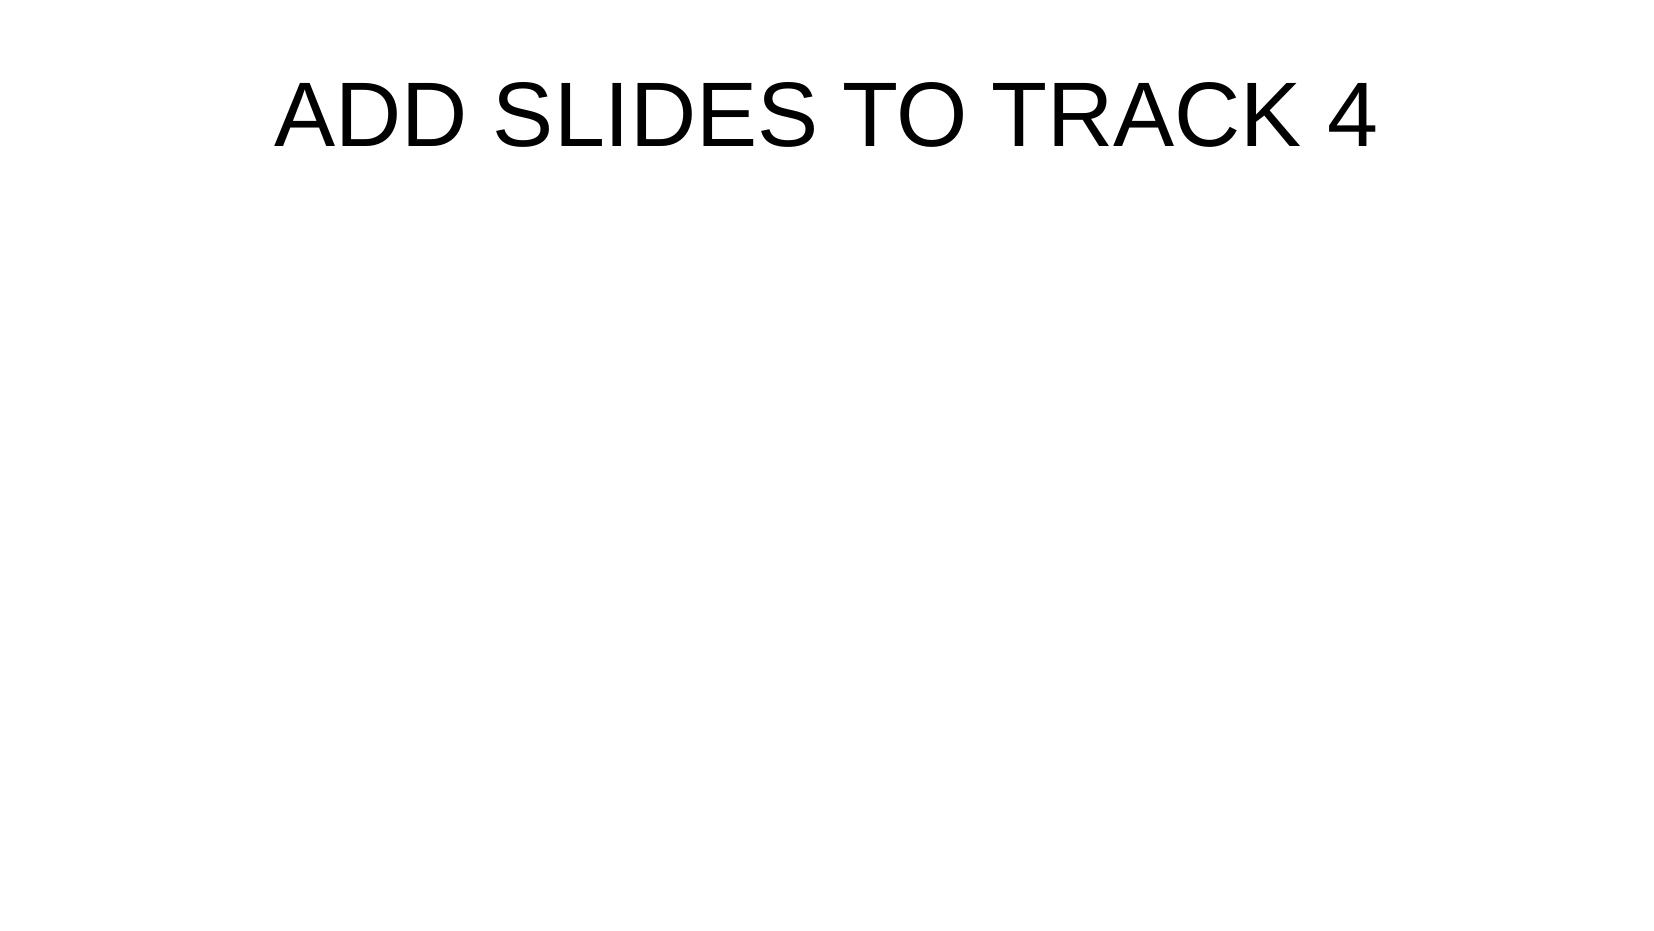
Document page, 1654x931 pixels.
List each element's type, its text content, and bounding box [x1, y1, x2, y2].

title ADD SLIDES TO TRACK 4 [82, 37, 1571, 193]
